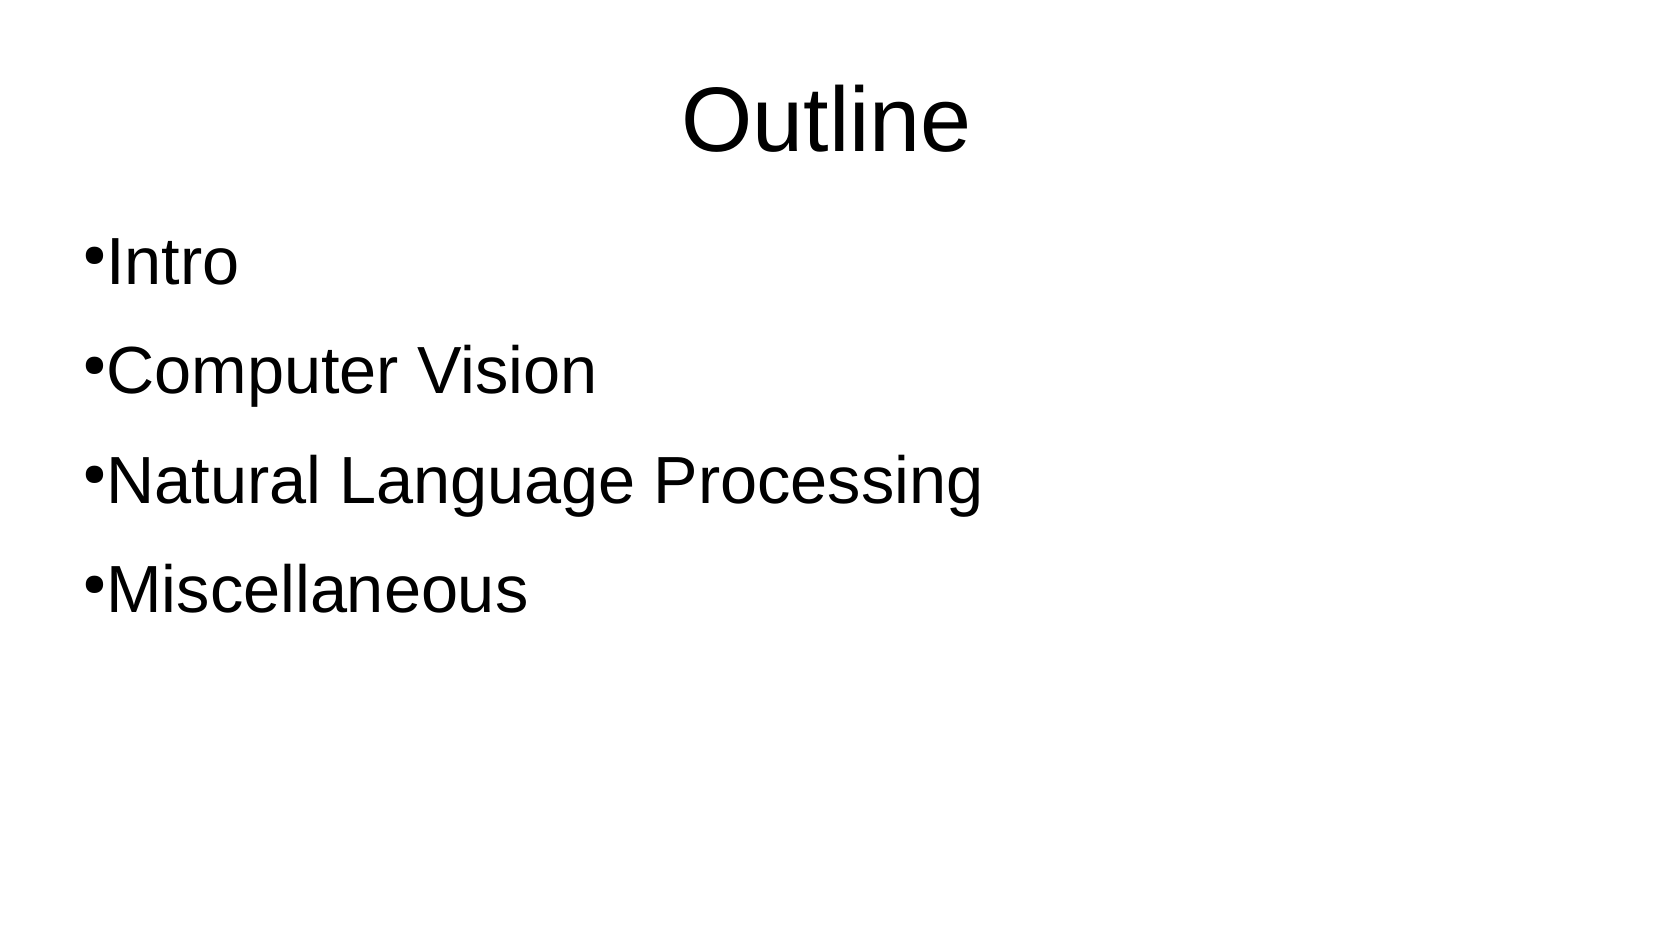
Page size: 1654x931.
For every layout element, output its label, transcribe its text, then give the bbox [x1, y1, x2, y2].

list Intro Computer Vision Natural Language Processing Miscellaneous [82, 217, 1571, 758]
title Outline [82, 37, 1571, 193]
